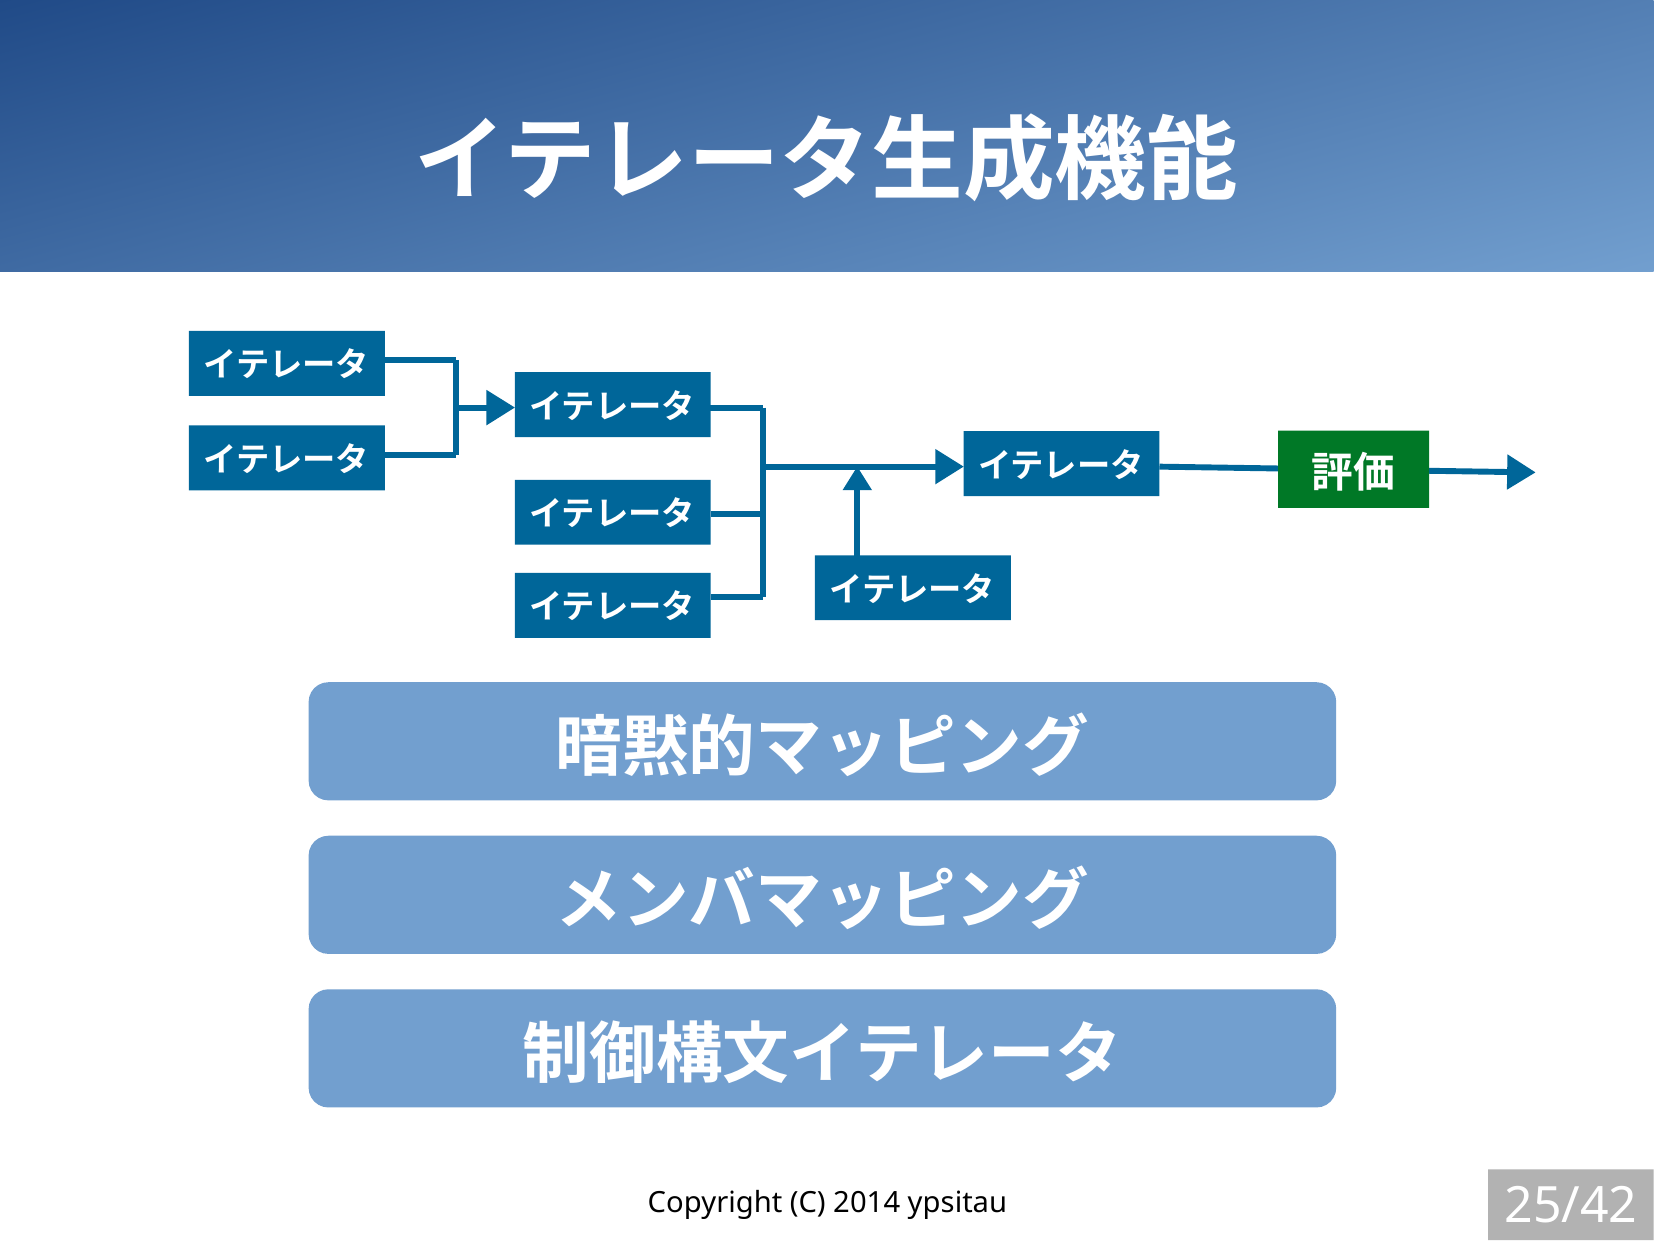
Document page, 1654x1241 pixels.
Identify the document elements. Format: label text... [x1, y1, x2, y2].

title イテレータ生成機能 [82, 49, 1571, 257]
text_box イテレータ [514, 479, 711, 545]
text_box 評価 [1278, 430, 1430, 508]
text_box イテレータ [814, 555, 1011, 621]
text_box イテレータ [963, 431, 1160, 497]
text_box イテレータ [188, 425, 385, 491]
text_box イテレータ [188, 330, 385, 396]
text_box イテレータ [514, 572, 711, 638]
text_box 制御構文イテレータ [308, 989, 1337, 1108]
text_box メンバマッピング [308, 835, 1337, 954]
text_box イテレータ [514, 372, 711, 438]
text_box 暗黙的マッピング [308, 682, 1337, 801]
